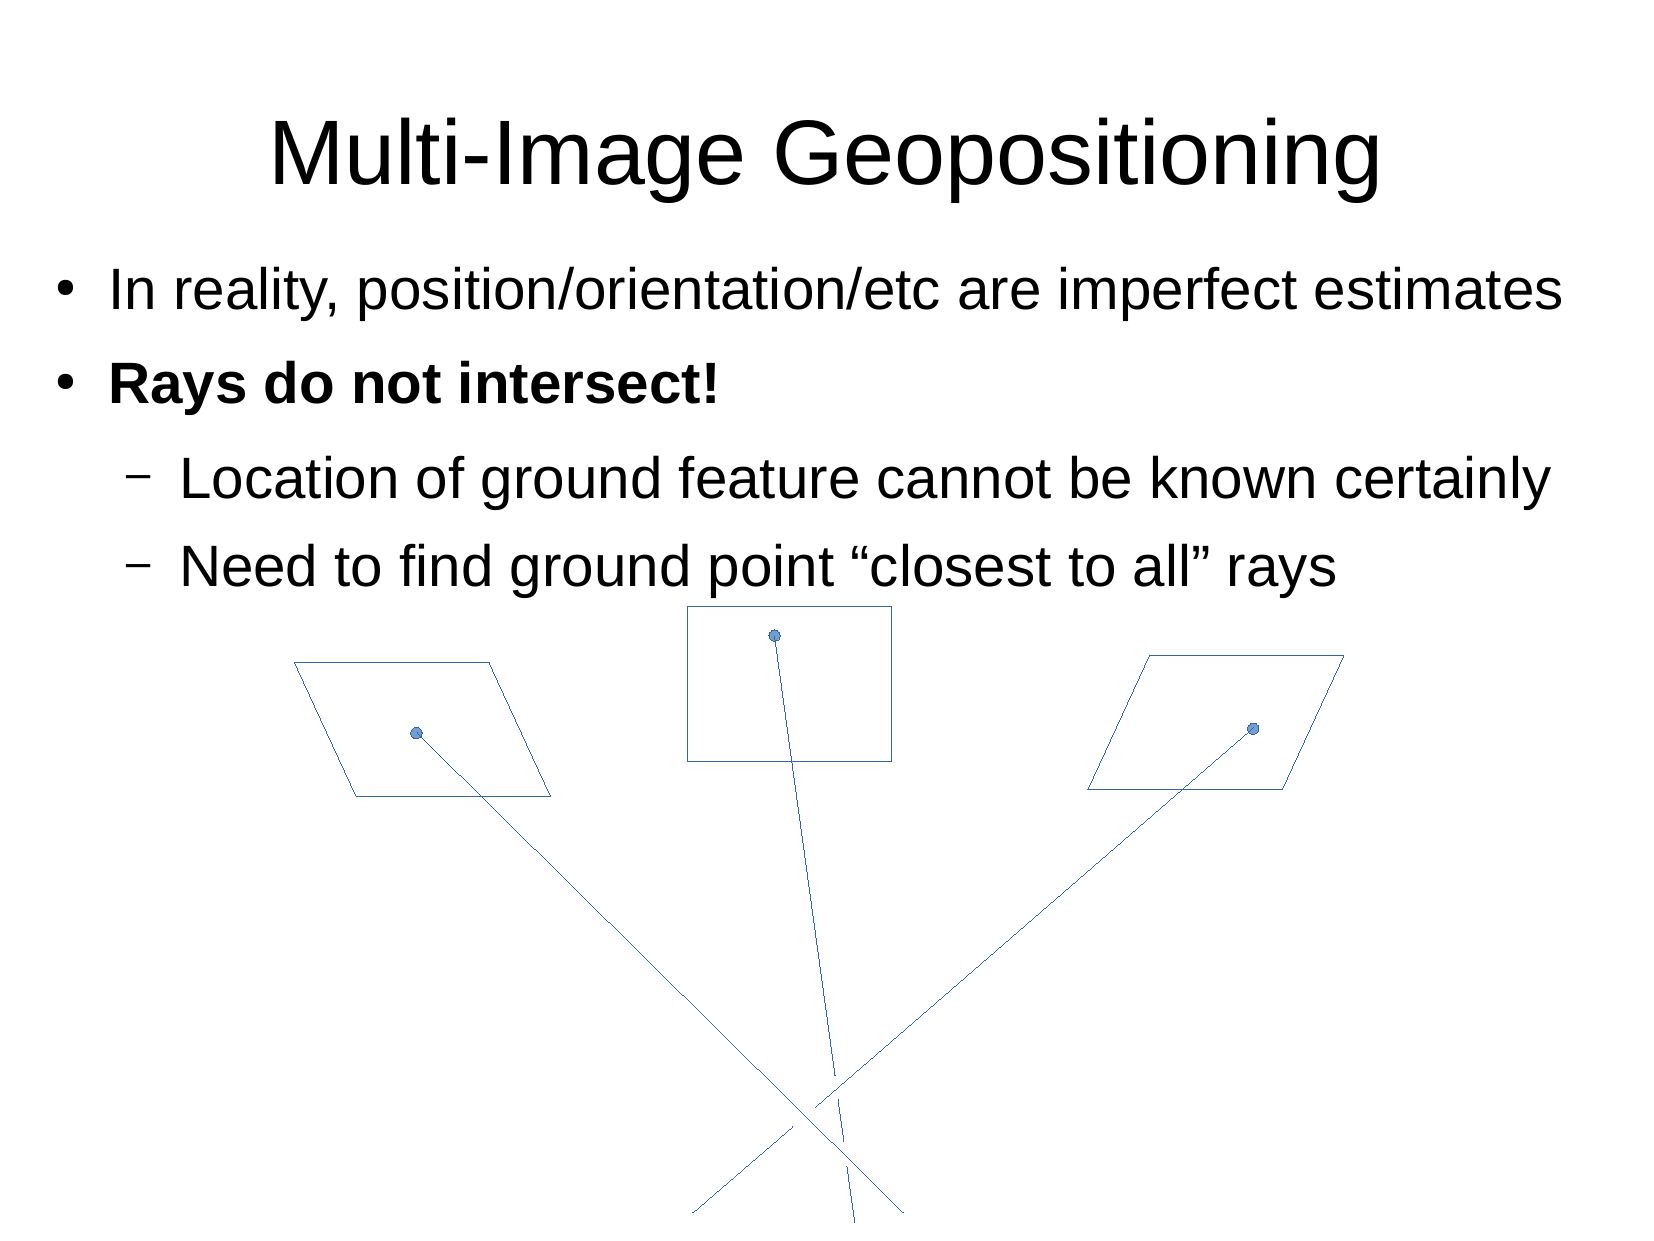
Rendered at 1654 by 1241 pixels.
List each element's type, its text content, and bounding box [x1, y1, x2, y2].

title Multi-Image Geopositioning [82, 49, 1571, 256]
list In reality, position/orientation/etc are imperfect estimates Rays do not intersect! Location of ground feature cannot be known certainly Need to find ground point “closest to all” rays [37, 256, 1622, 1211]
